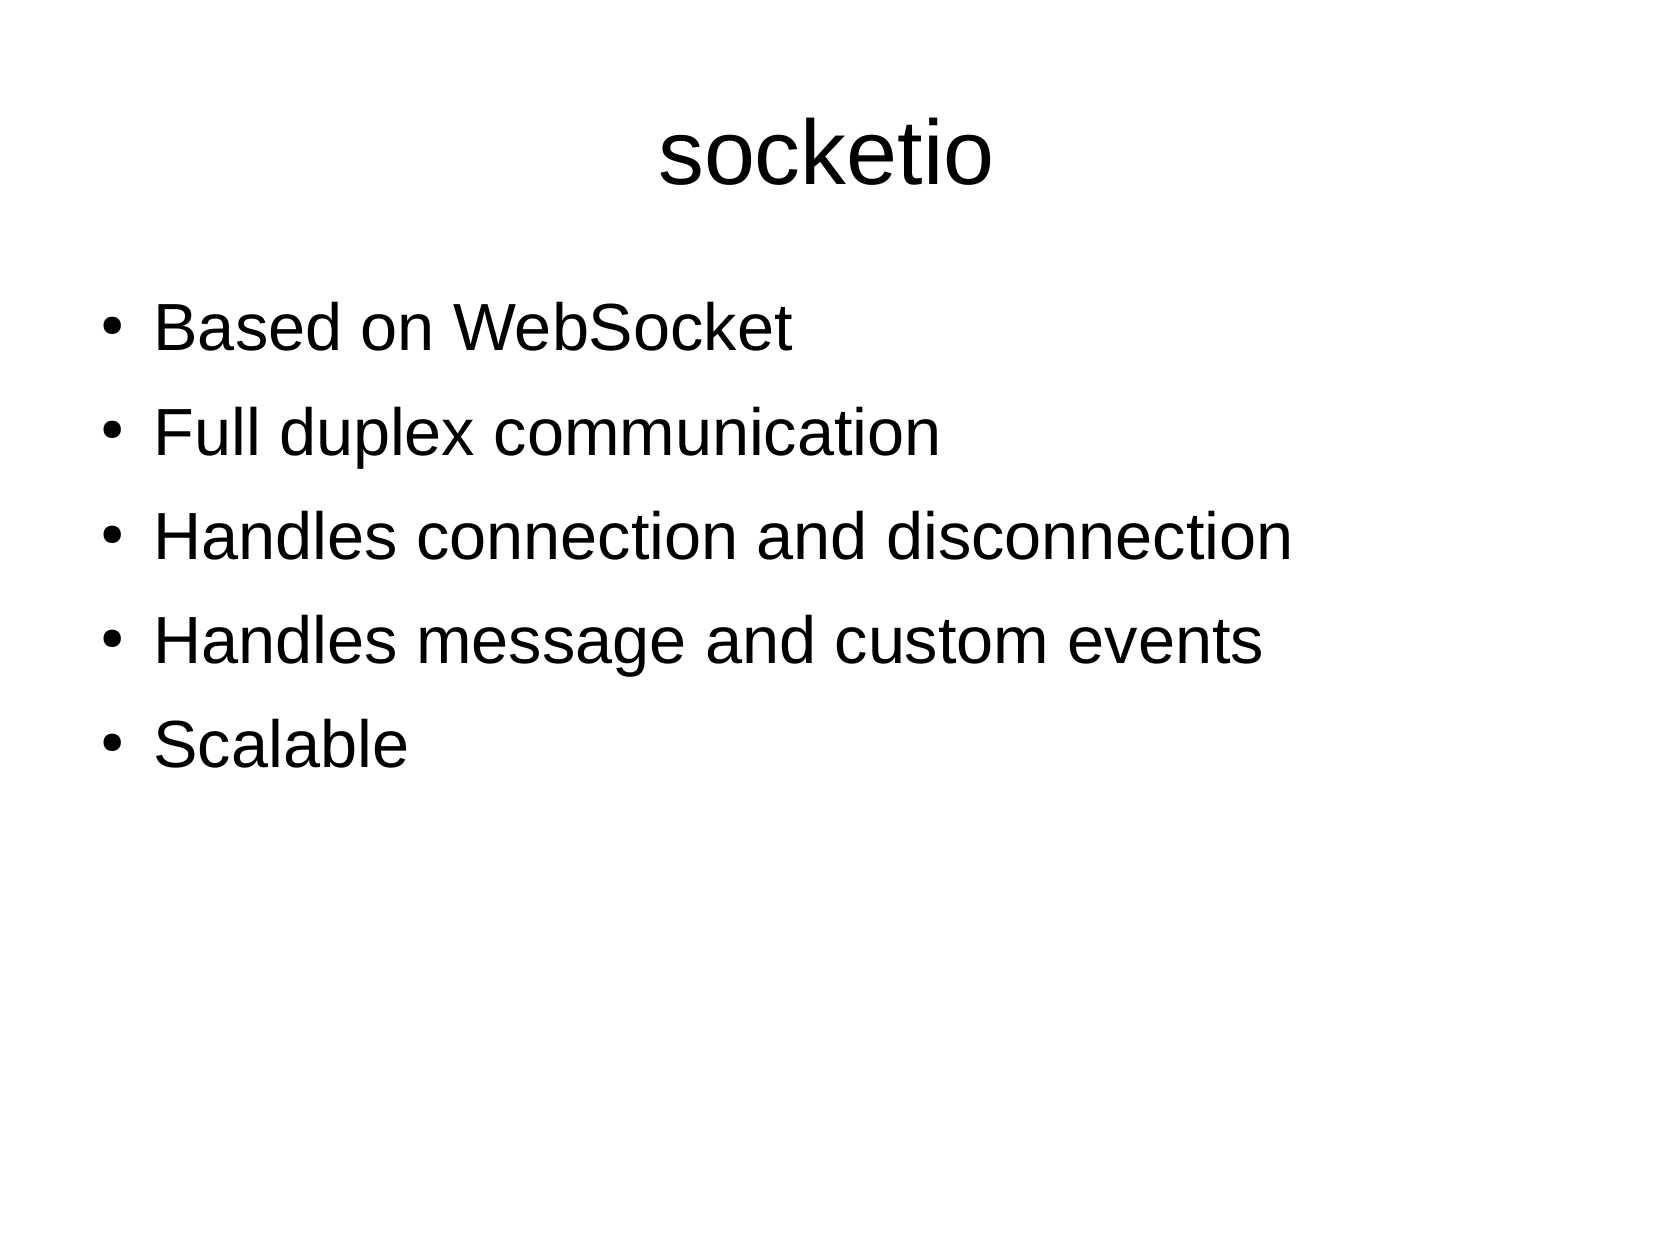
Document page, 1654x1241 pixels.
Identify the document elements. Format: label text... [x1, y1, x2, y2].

title socketio [82, 49, 1571, 257]
list Based on WebSocket Full duplex communication Handles connection and disconnection Handles message and custom events Scalable [82, 290, 1571, 1010]
